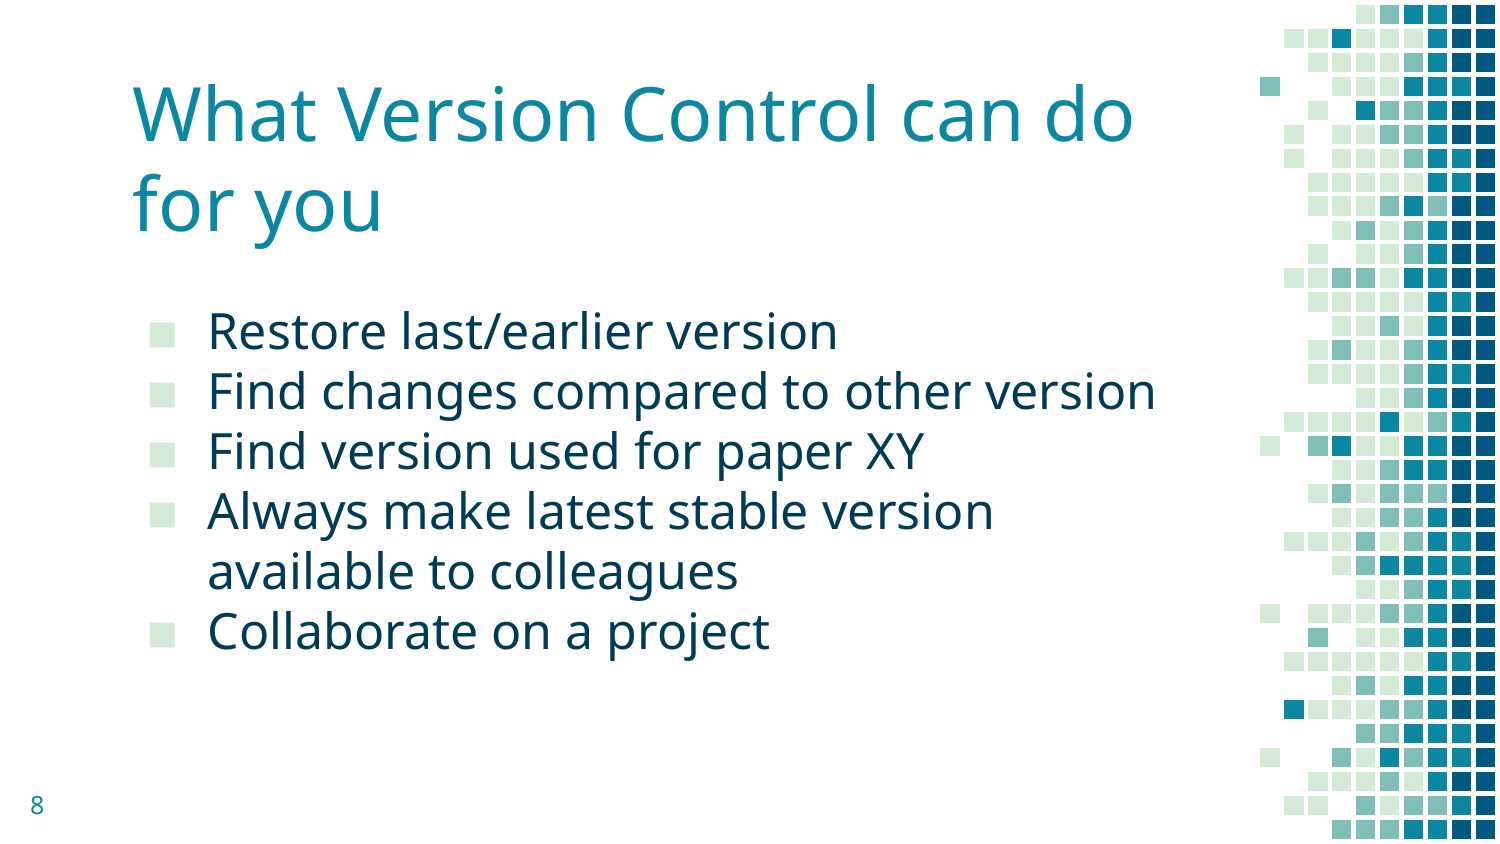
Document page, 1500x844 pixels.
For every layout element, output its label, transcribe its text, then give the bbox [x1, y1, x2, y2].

list Restore last/earlier version Find changes compared to other version Find version used for paper XY Always make latest stable version available to colleagues Collaborate on a project [117, 284, 1227, 774]
slide_number <number> [15, 774, 105, 839]
title What Version Control can do for you [117, 121, 1227, 262]
